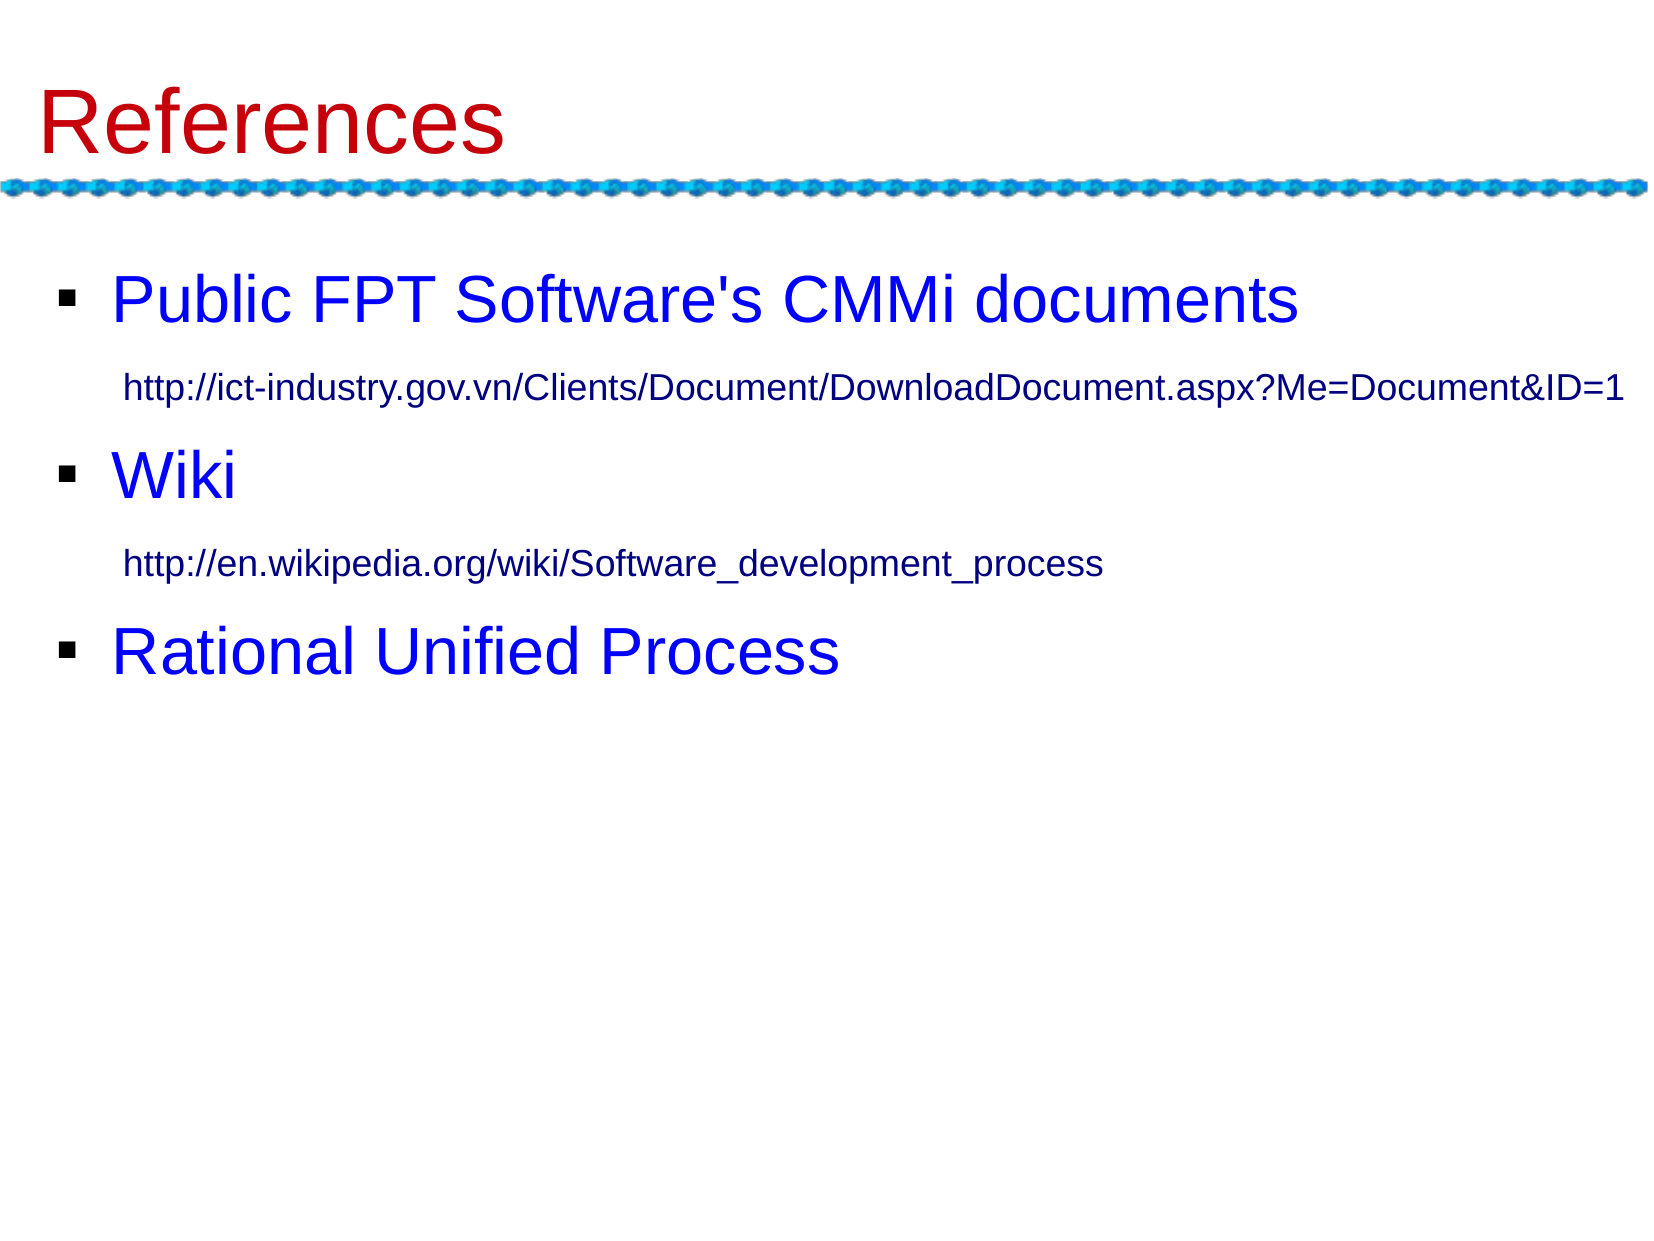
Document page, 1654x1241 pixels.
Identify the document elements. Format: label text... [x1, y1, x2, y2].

title References [37, 37, 1651, 208]
list Public FPT Software's CMMi documents http://ict-industry.gov.vn/Clients/Document/DownloadDocument.aspx?Me=Document&ID=1 Wiki http://en.wikipedia.org/wiki/Software_development_process Rational Unified Process [41, 262, 1654, 1163]
picture [0, 178, 37, 199]
